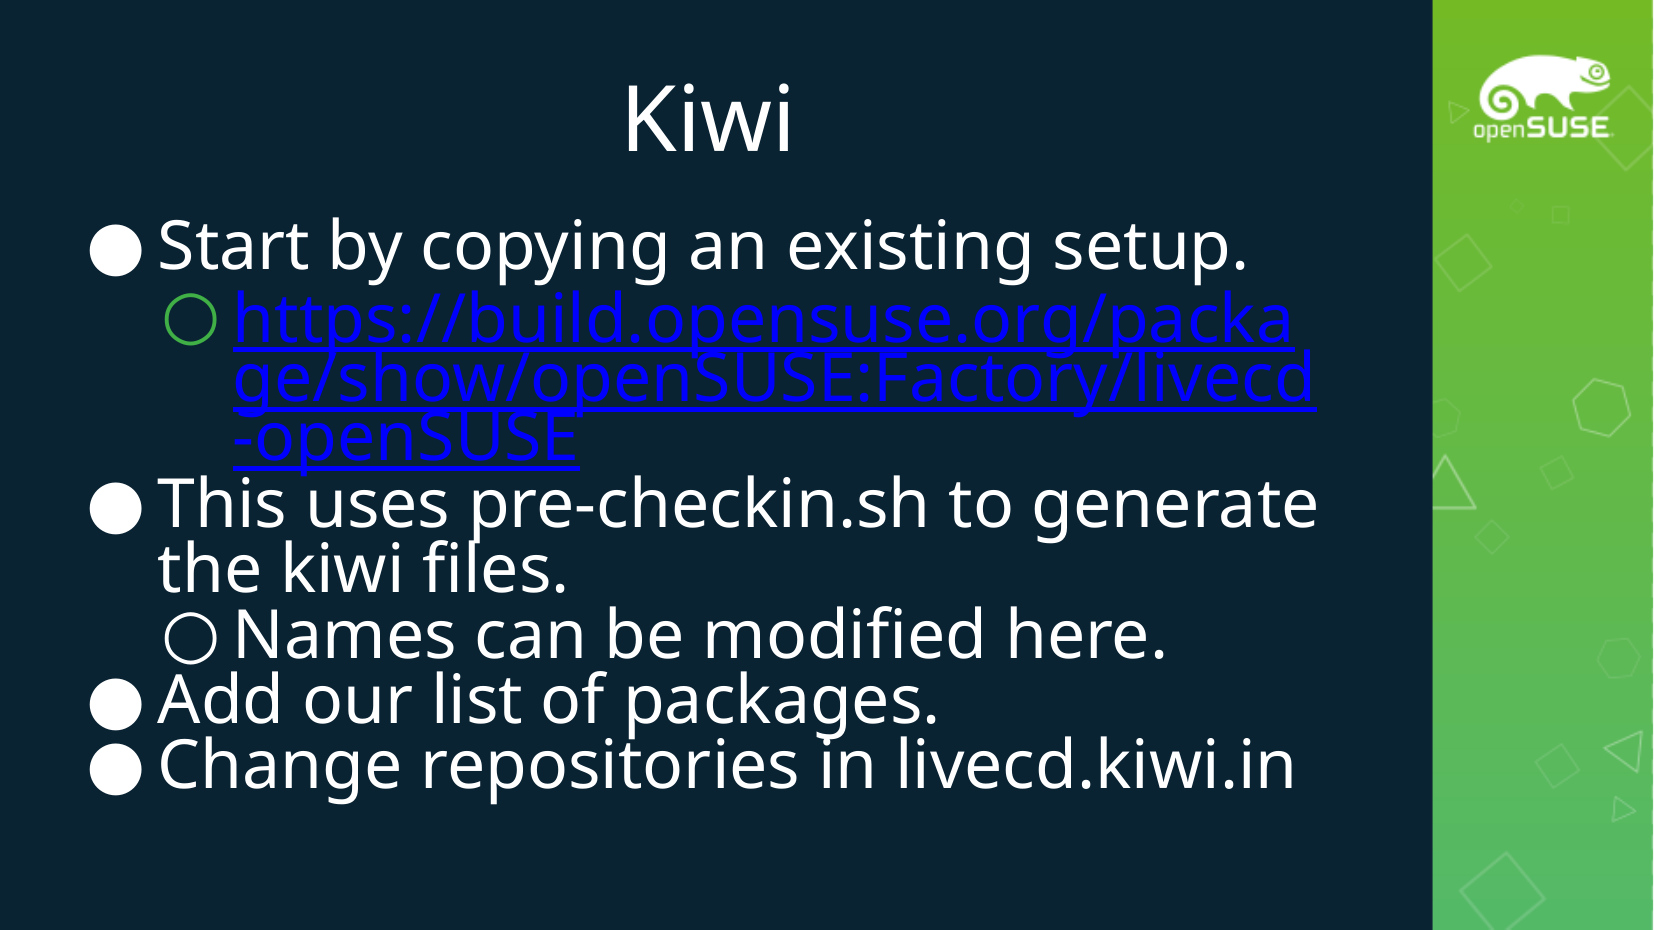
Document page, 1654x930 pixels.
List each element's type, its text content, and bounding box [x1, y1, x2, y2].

title Kiwi [82, 37, 1335, 193]
picture [0, 0, 1654, 930]
list Start by copying an existing setup. https://build.opensuse.org/package/show/openSUSE:Factory/livecd-openSUSE This uses pre-checkin.sh to generate the kiwi files. Names can be modified here. Add our list of packages. Change repositories in livecd.kiwi.in [82, 217, 1335, 757]
